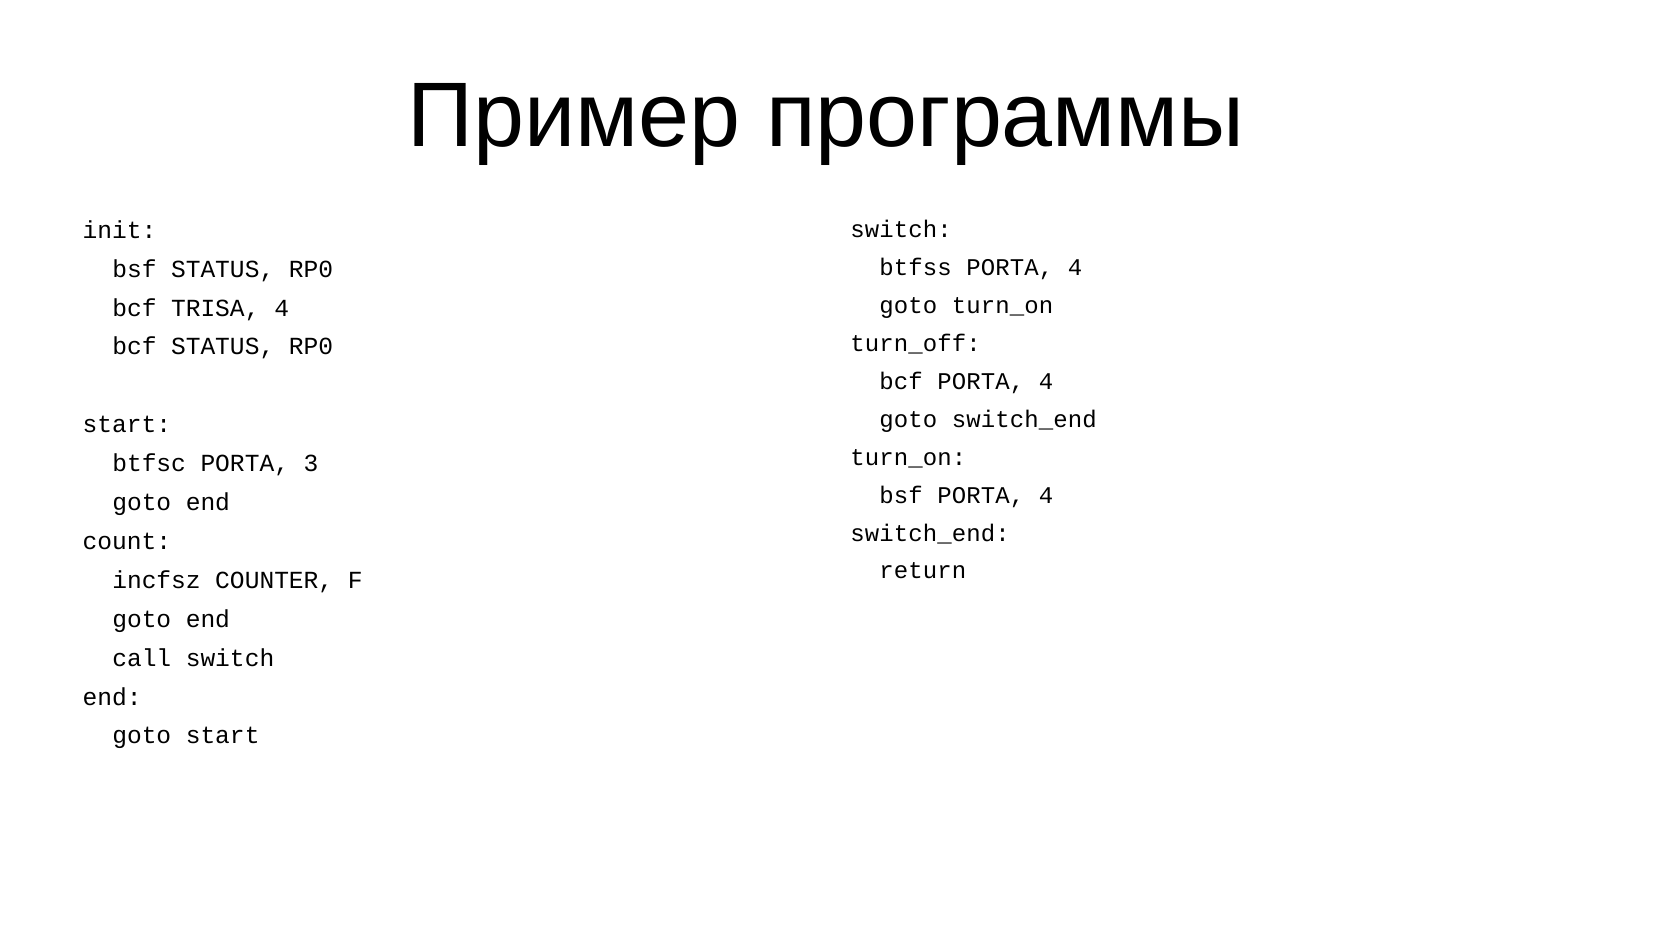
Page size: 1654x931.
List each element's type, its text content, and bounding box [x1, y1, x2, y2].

list init: bsf STATUS, RP0 bcf TRISA, 4 bcf STATUS, RP0 start: btfsc PORTA, 3 goto end count: incfsz COUNTER, F goto end call switch end: goto start [82, 217, 798, 758]
list switch: btfss PORTA, 4 goto turn_on turn_off: bcf PORTA, 4 goto switch_end turn_on: bsf PORTA, 4 switch_end: return [850, 217, 1565, 591]
title Пример программы [82, 37, 1571, 193]
